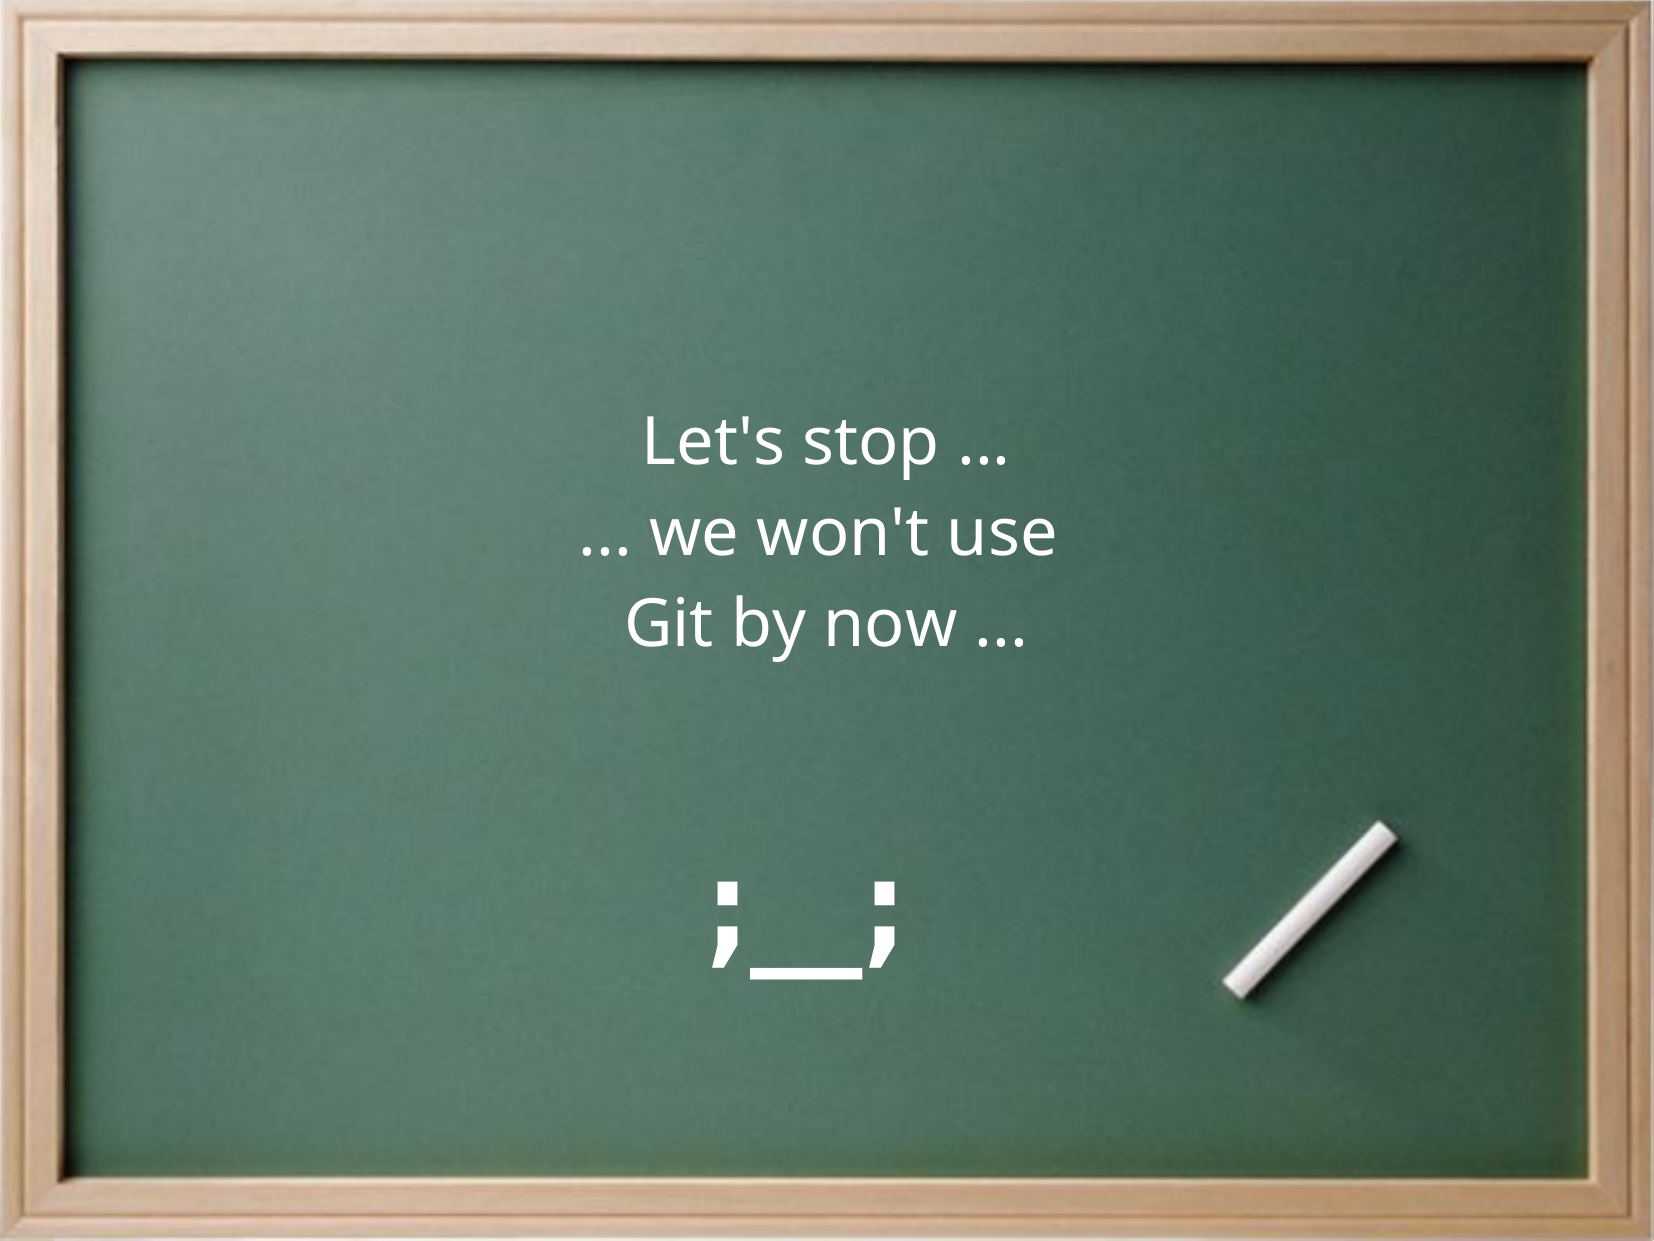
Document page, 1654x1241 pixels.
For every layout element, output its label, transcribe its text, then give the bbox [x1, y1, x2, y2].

picture [0, 0, 1654, 1241]
subtitle Let's stop ... ... we won't use Git by now ... [82, 49, 1571, 1109]
text_box ;__; [690, 827, 923, 988]
